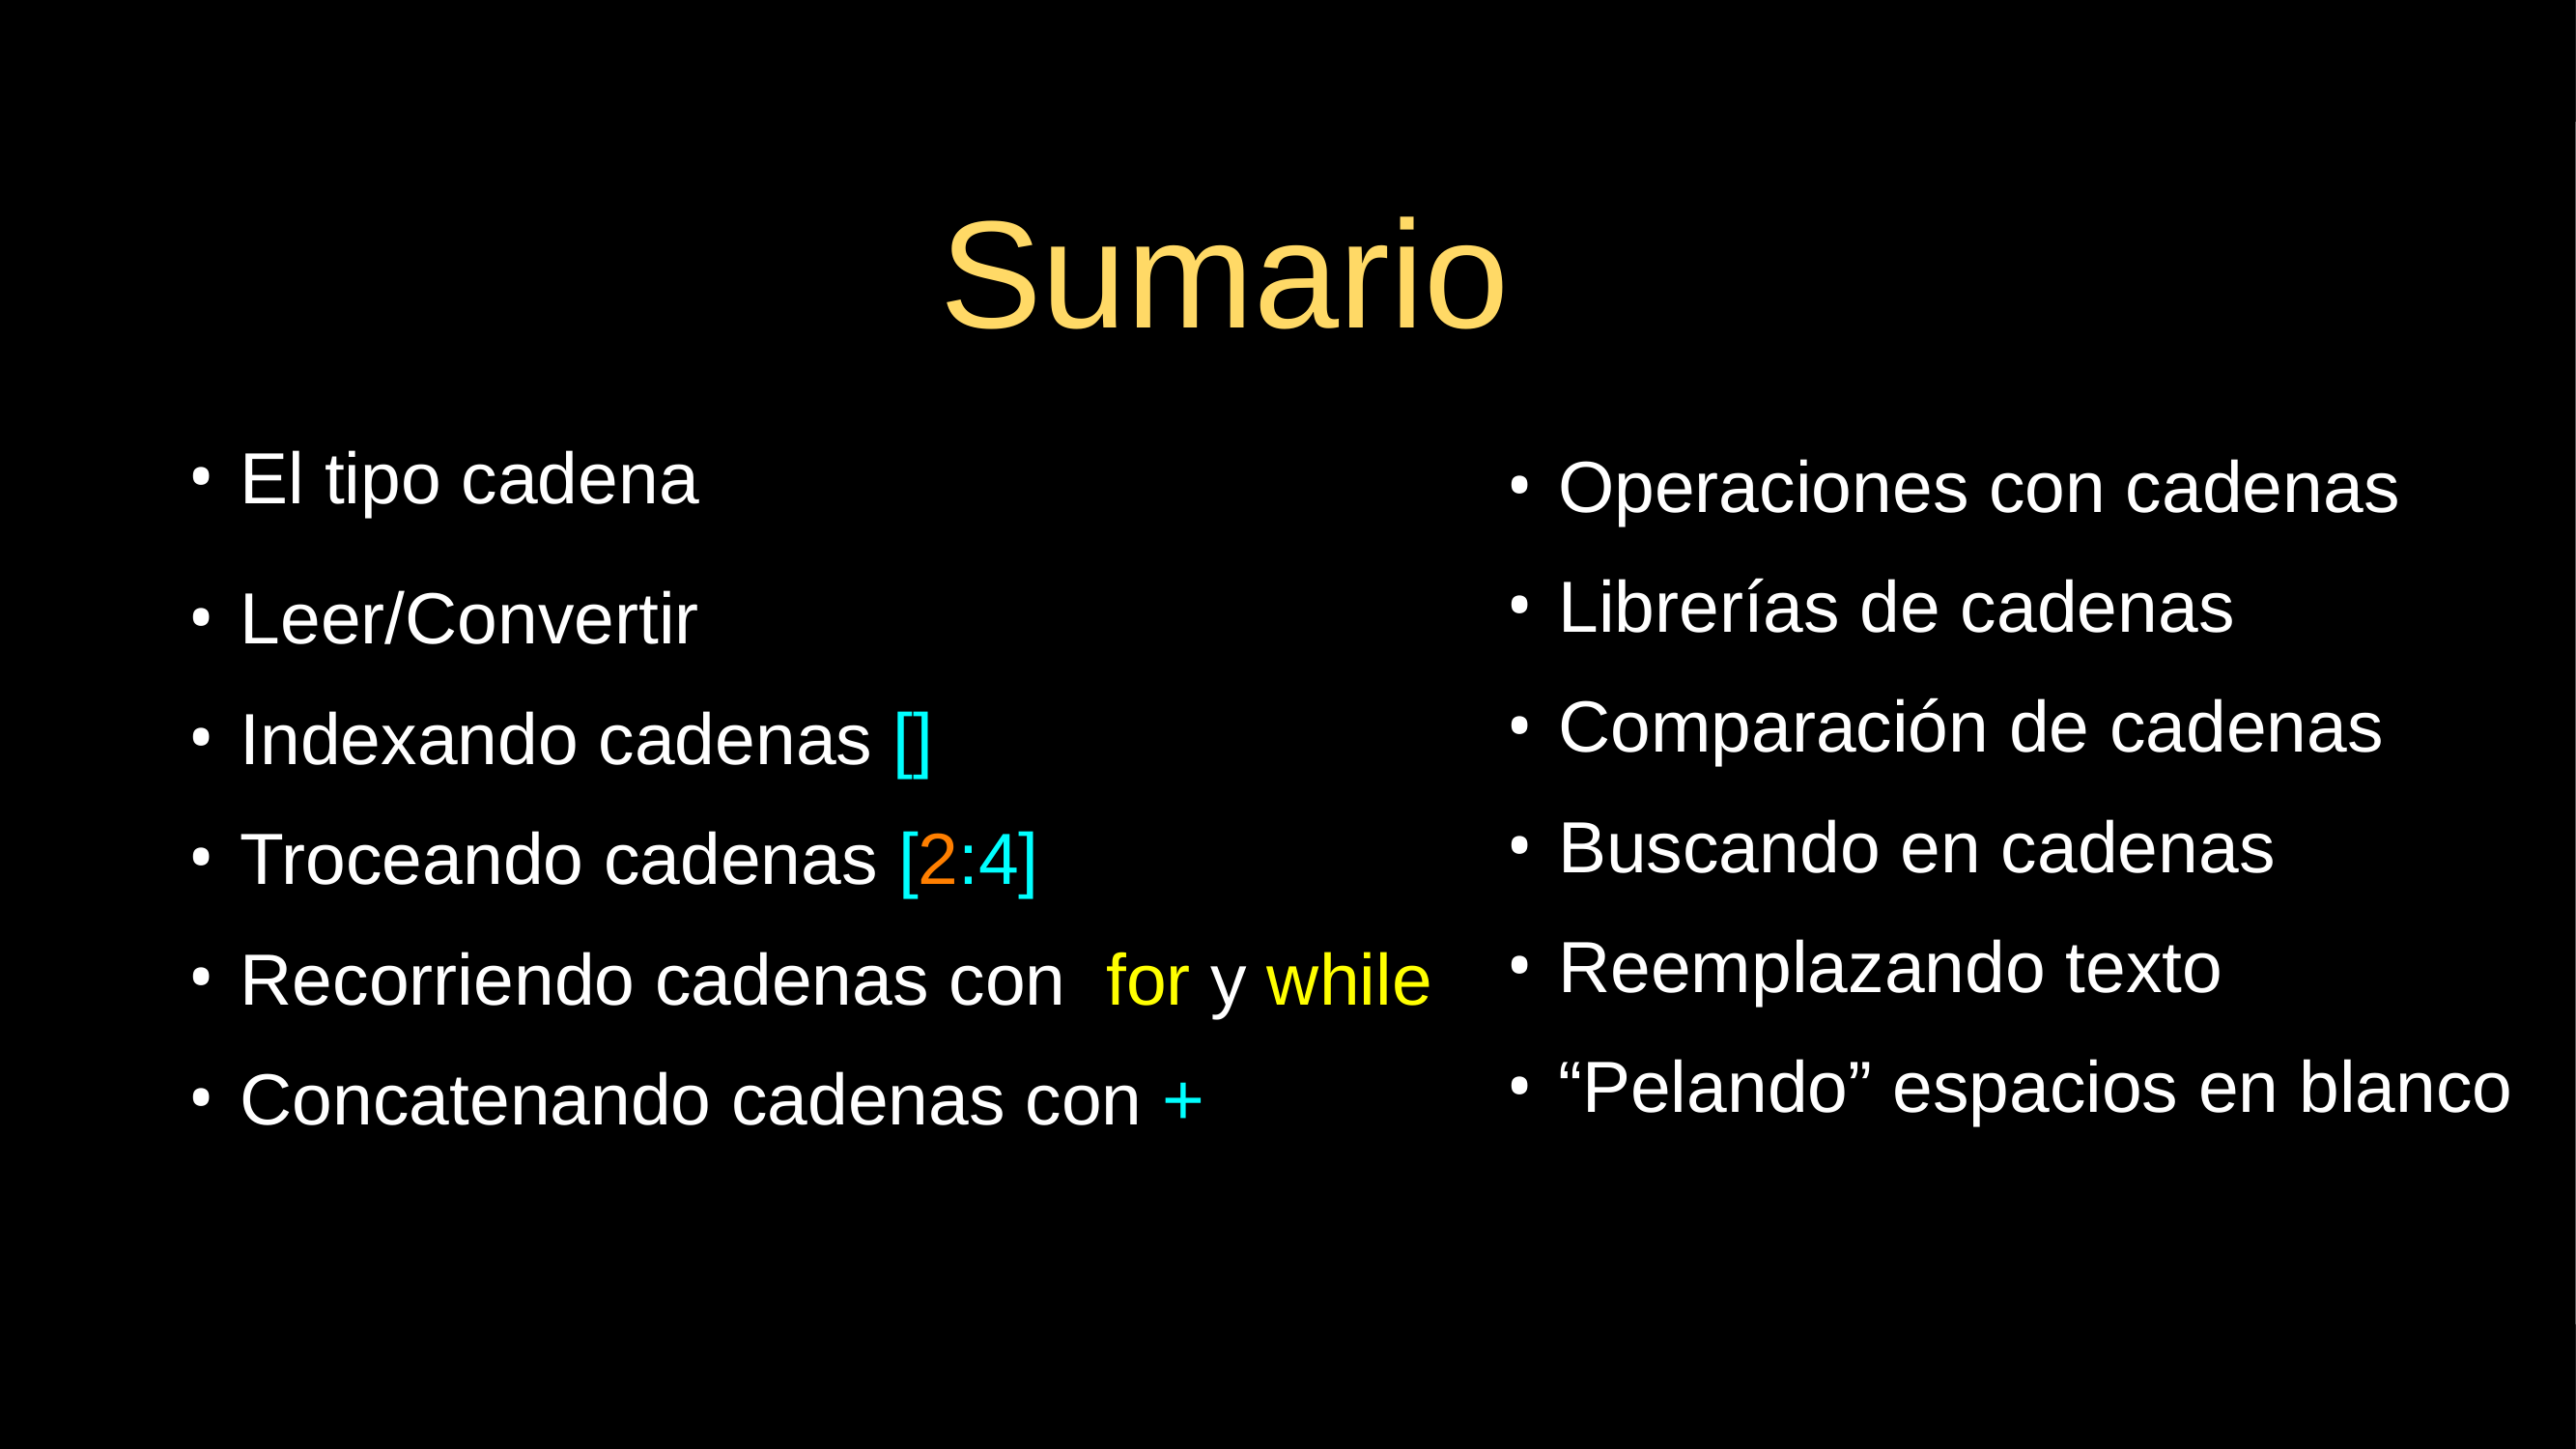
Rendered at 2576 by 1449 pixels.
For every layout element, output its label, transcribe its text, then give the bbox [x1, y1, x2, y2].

list El tipo cadena Leer/Convertir Indexando cadenas [] Troceando cadenas [2:4] Recorriendo cadenas con for y while Concatenando cadenas con + [125, 412, 2465, 1317]
list Operaciones con cadenas Librerías de cadenas Comparación de cadenas Buscando en cadenas Reemplazando texto “Pelando” espacios en blanco [1443, 420, 2544, 1313]
title Sumario [183, 131, 2267, 403]
